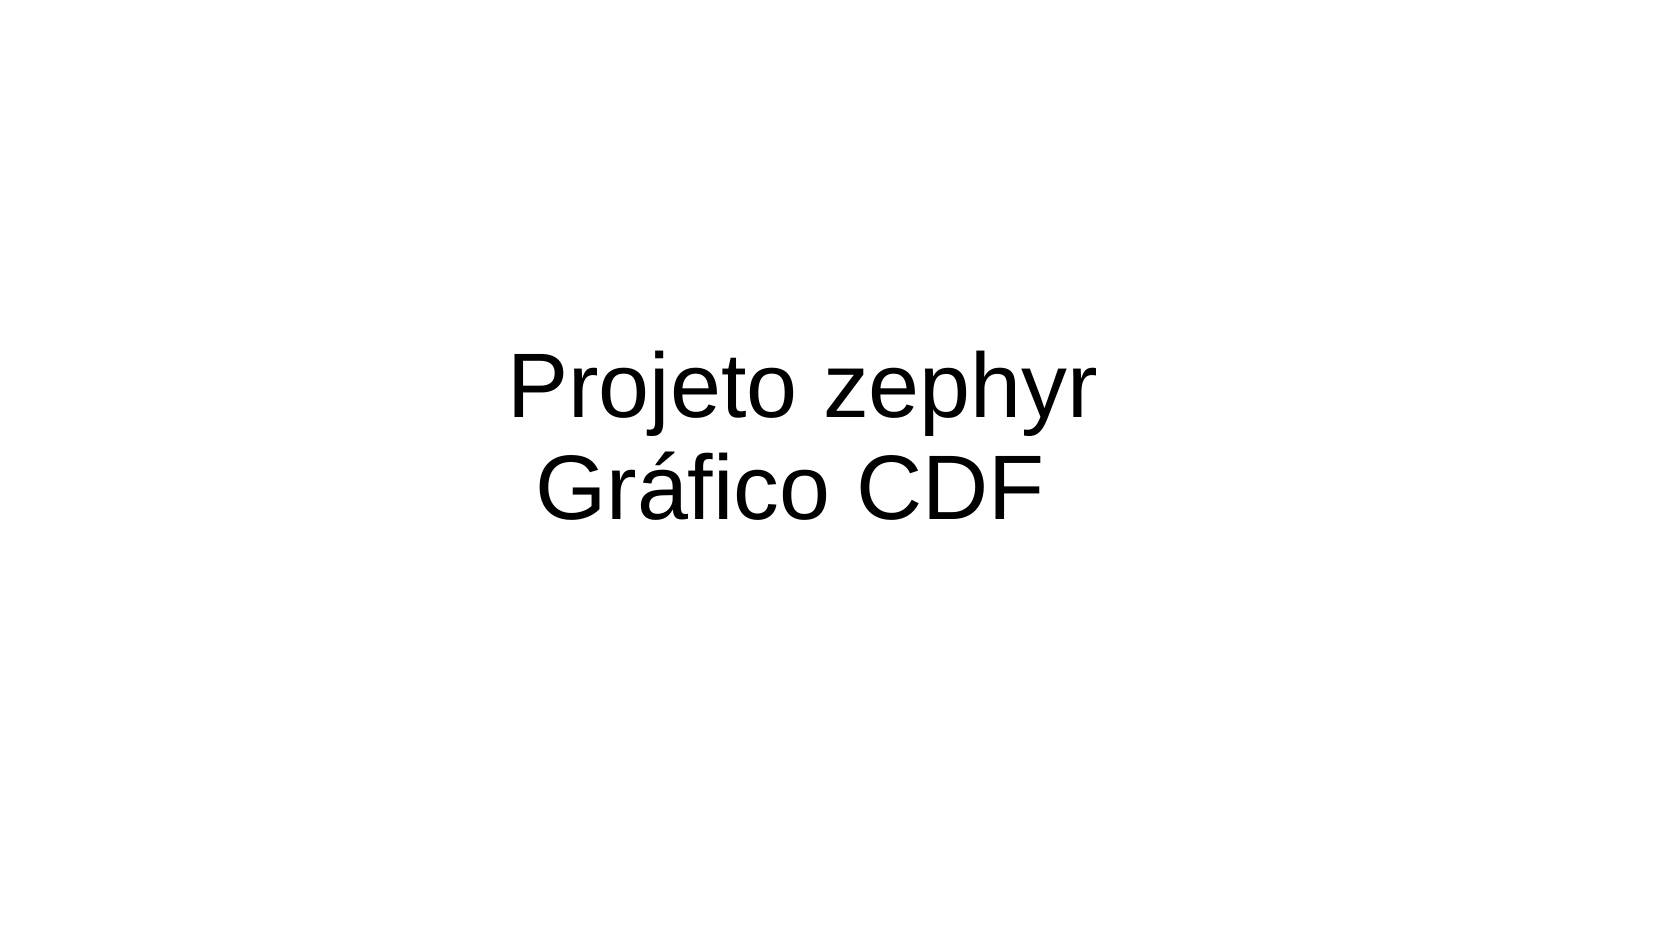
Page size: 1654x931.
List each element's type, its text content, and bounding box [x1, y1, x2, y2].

title Projeto zephyr Gráfico CDF [59, 334, 1548, 540]
